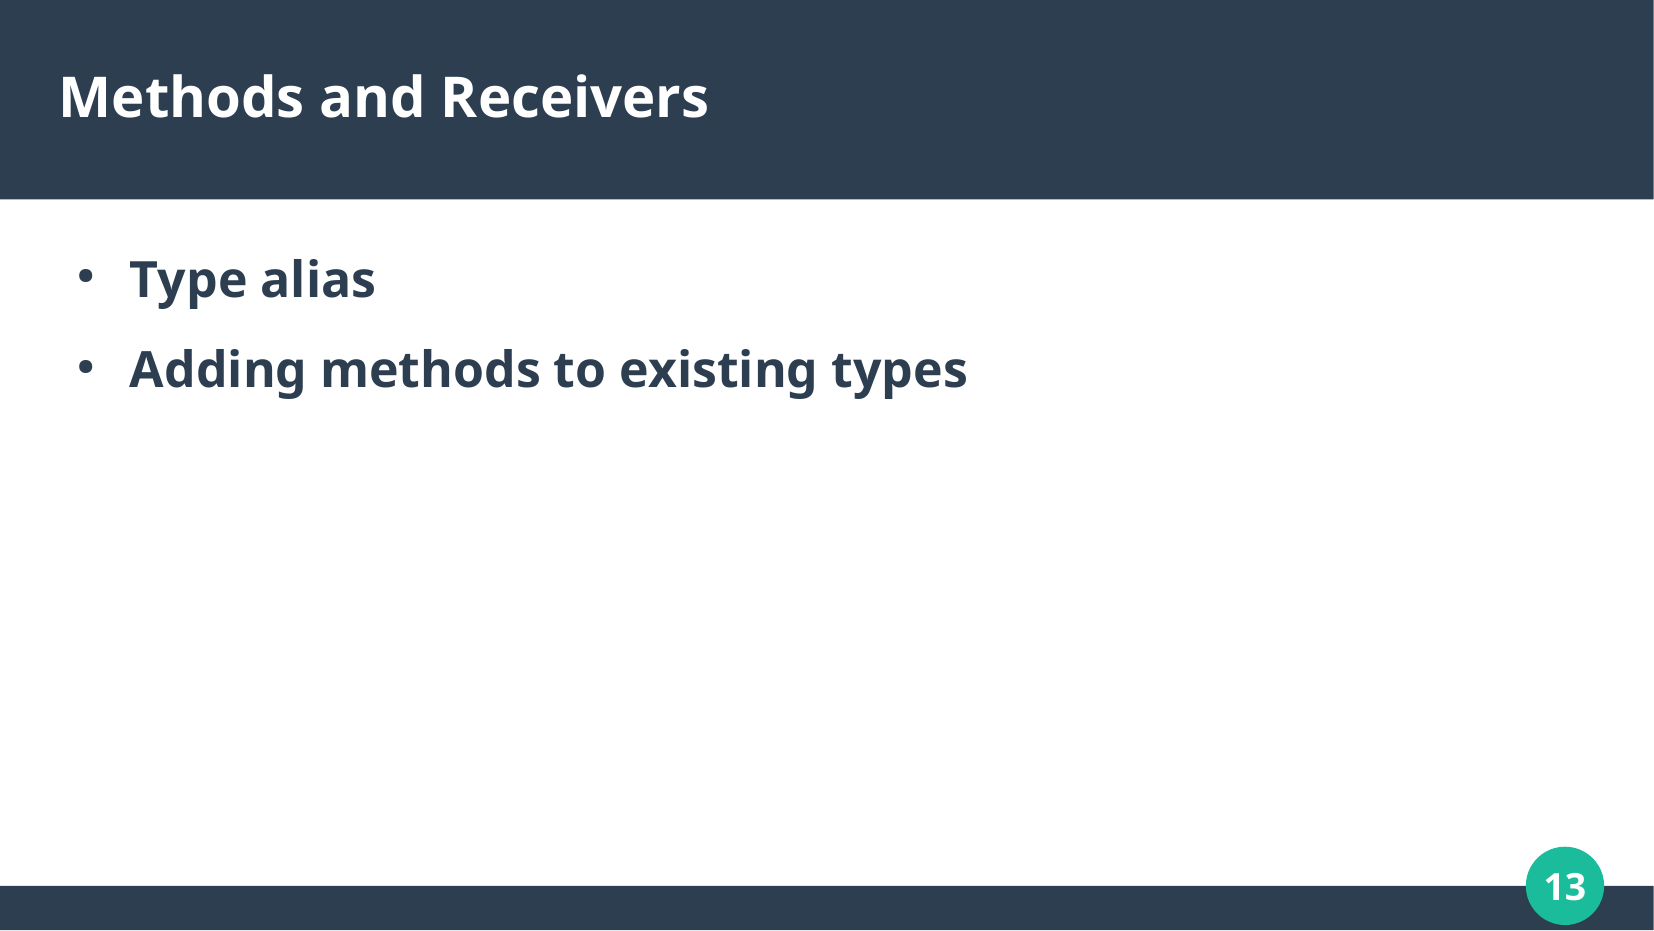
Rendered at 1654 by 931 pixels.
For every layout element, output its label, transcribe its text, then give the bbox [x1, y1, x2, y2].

list Type alias Adding methods to existing types [59, 243, 1595, 864]
title Methods and Receivers [59, 37, 1595, 155]
